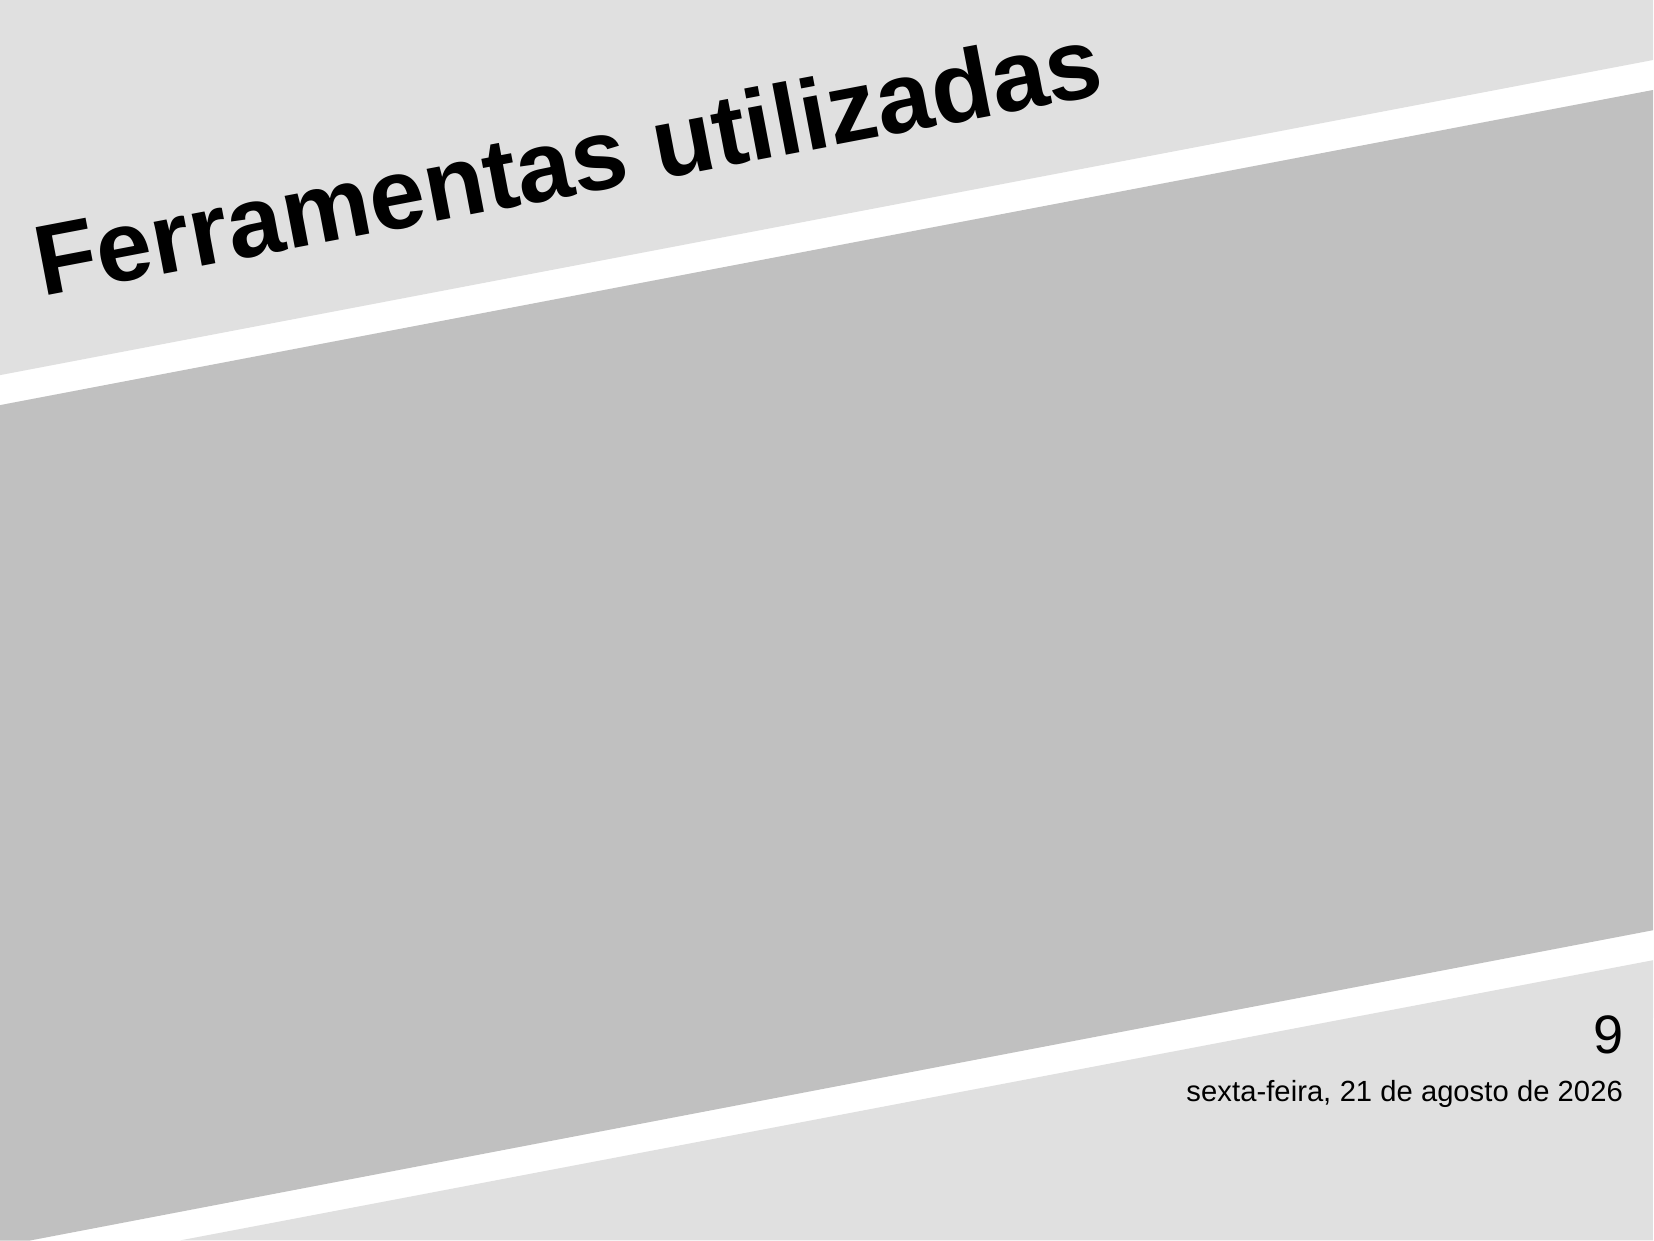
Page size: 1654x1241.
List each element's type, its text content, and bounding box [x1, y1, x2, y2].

title Ferramentas utilizadas [17, 0, 1518, 365]
